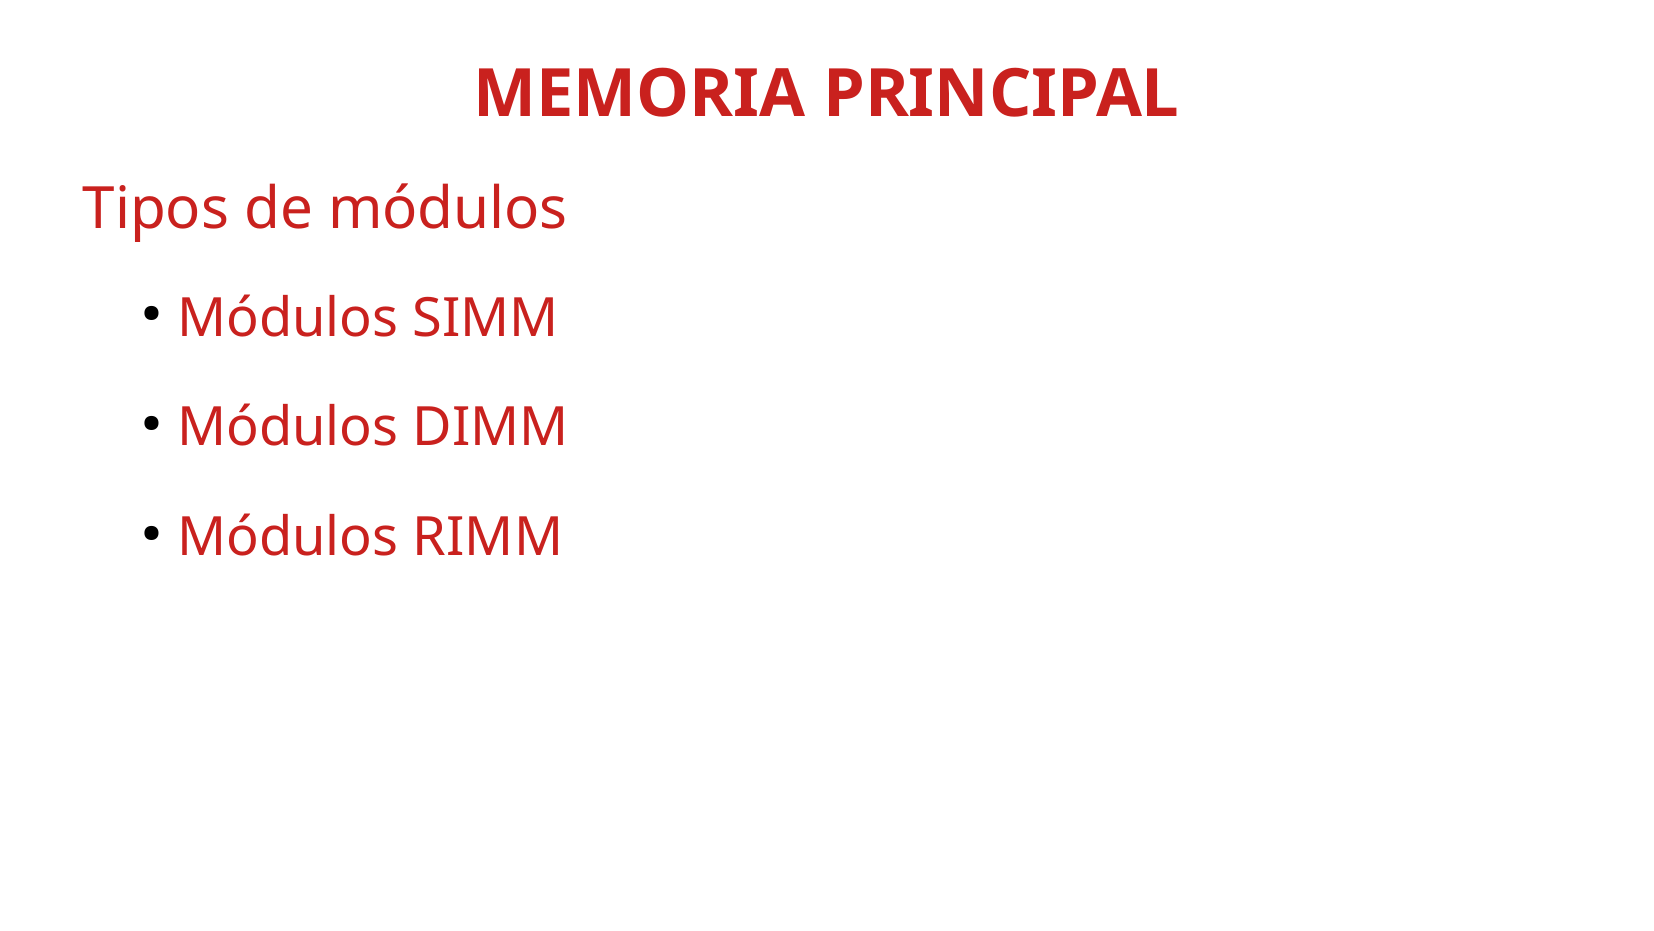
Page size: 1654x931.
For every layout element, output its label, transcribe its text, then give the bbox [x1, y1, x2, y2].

title MEMORIA PRINCIPAL [82, 37, 1571, 148]
subtitle Tipos de módulos Módulos SIMM Módulos DIMM Módulos RIMM [82, 171, 1571, 872]
